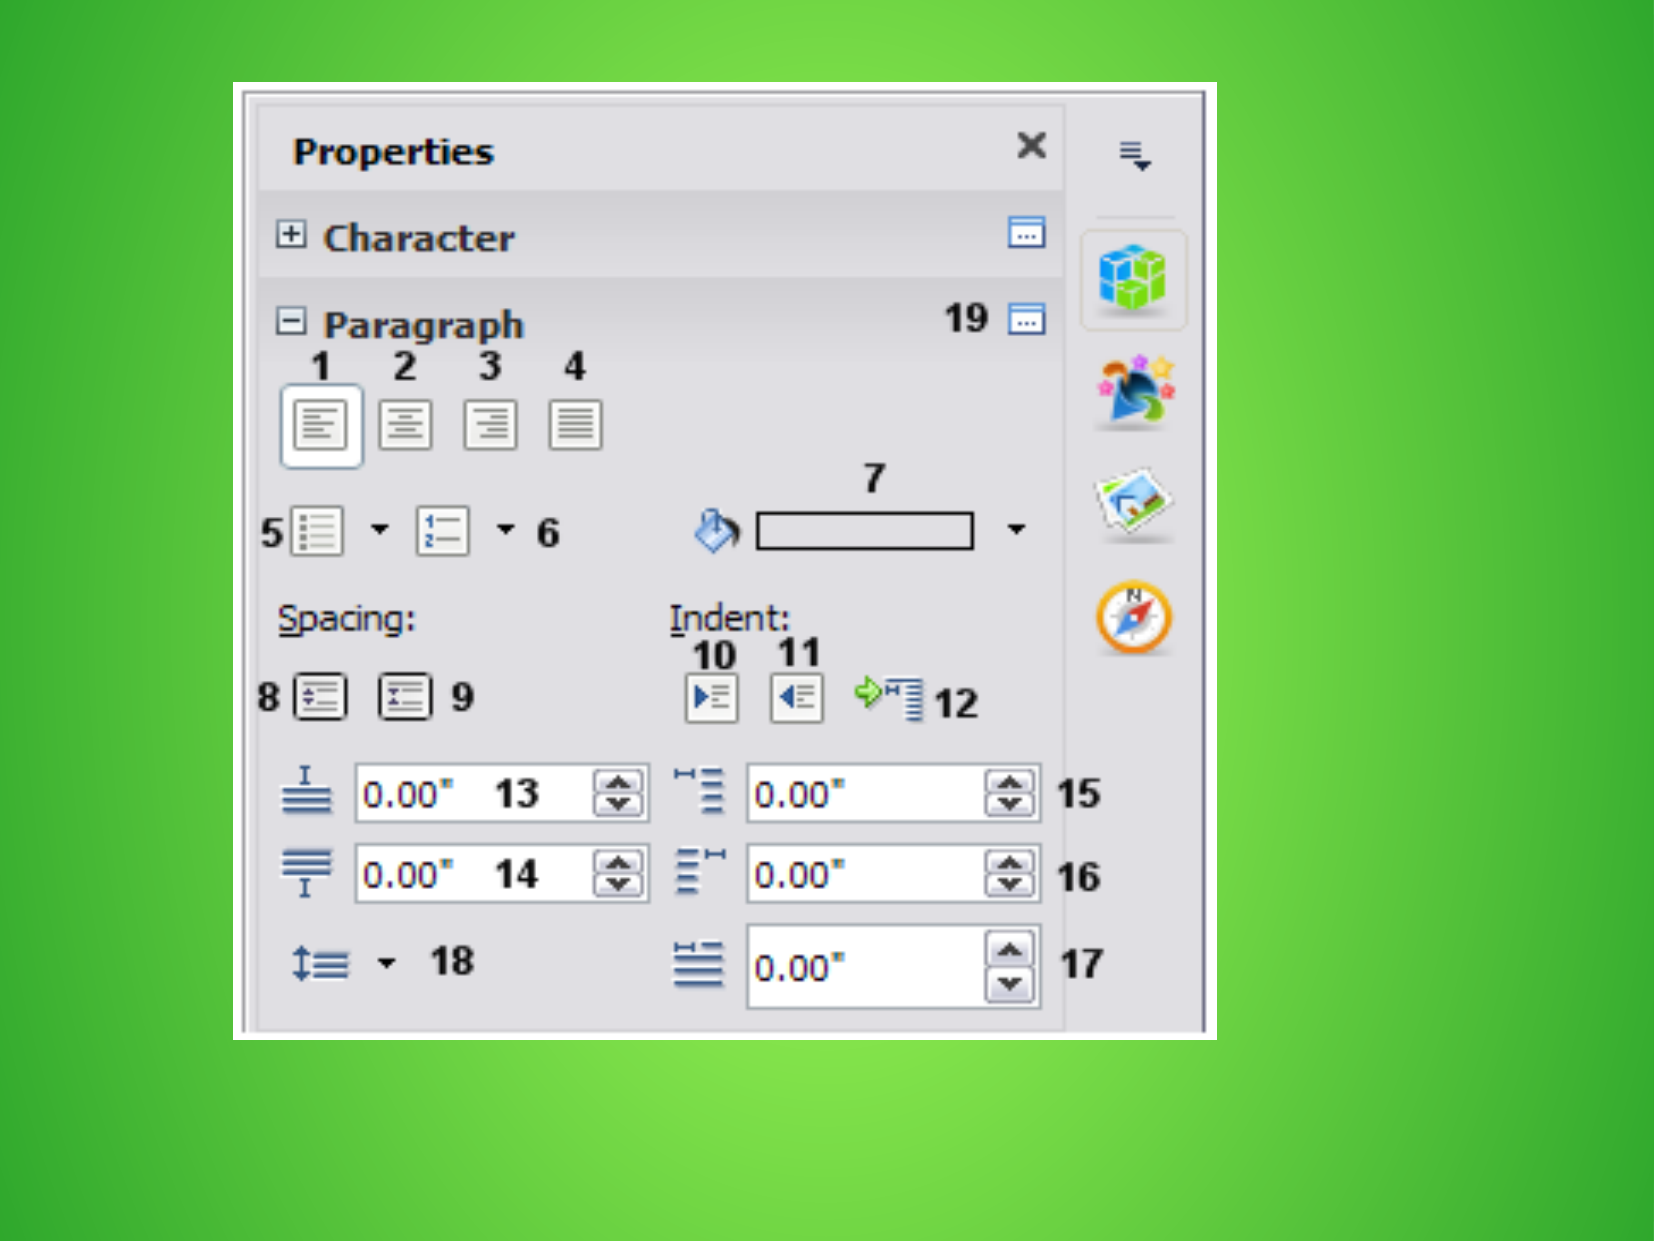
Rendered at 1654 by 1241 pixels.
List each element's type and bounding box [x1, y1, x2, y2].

picture [233, 82, 1217, 1040]
